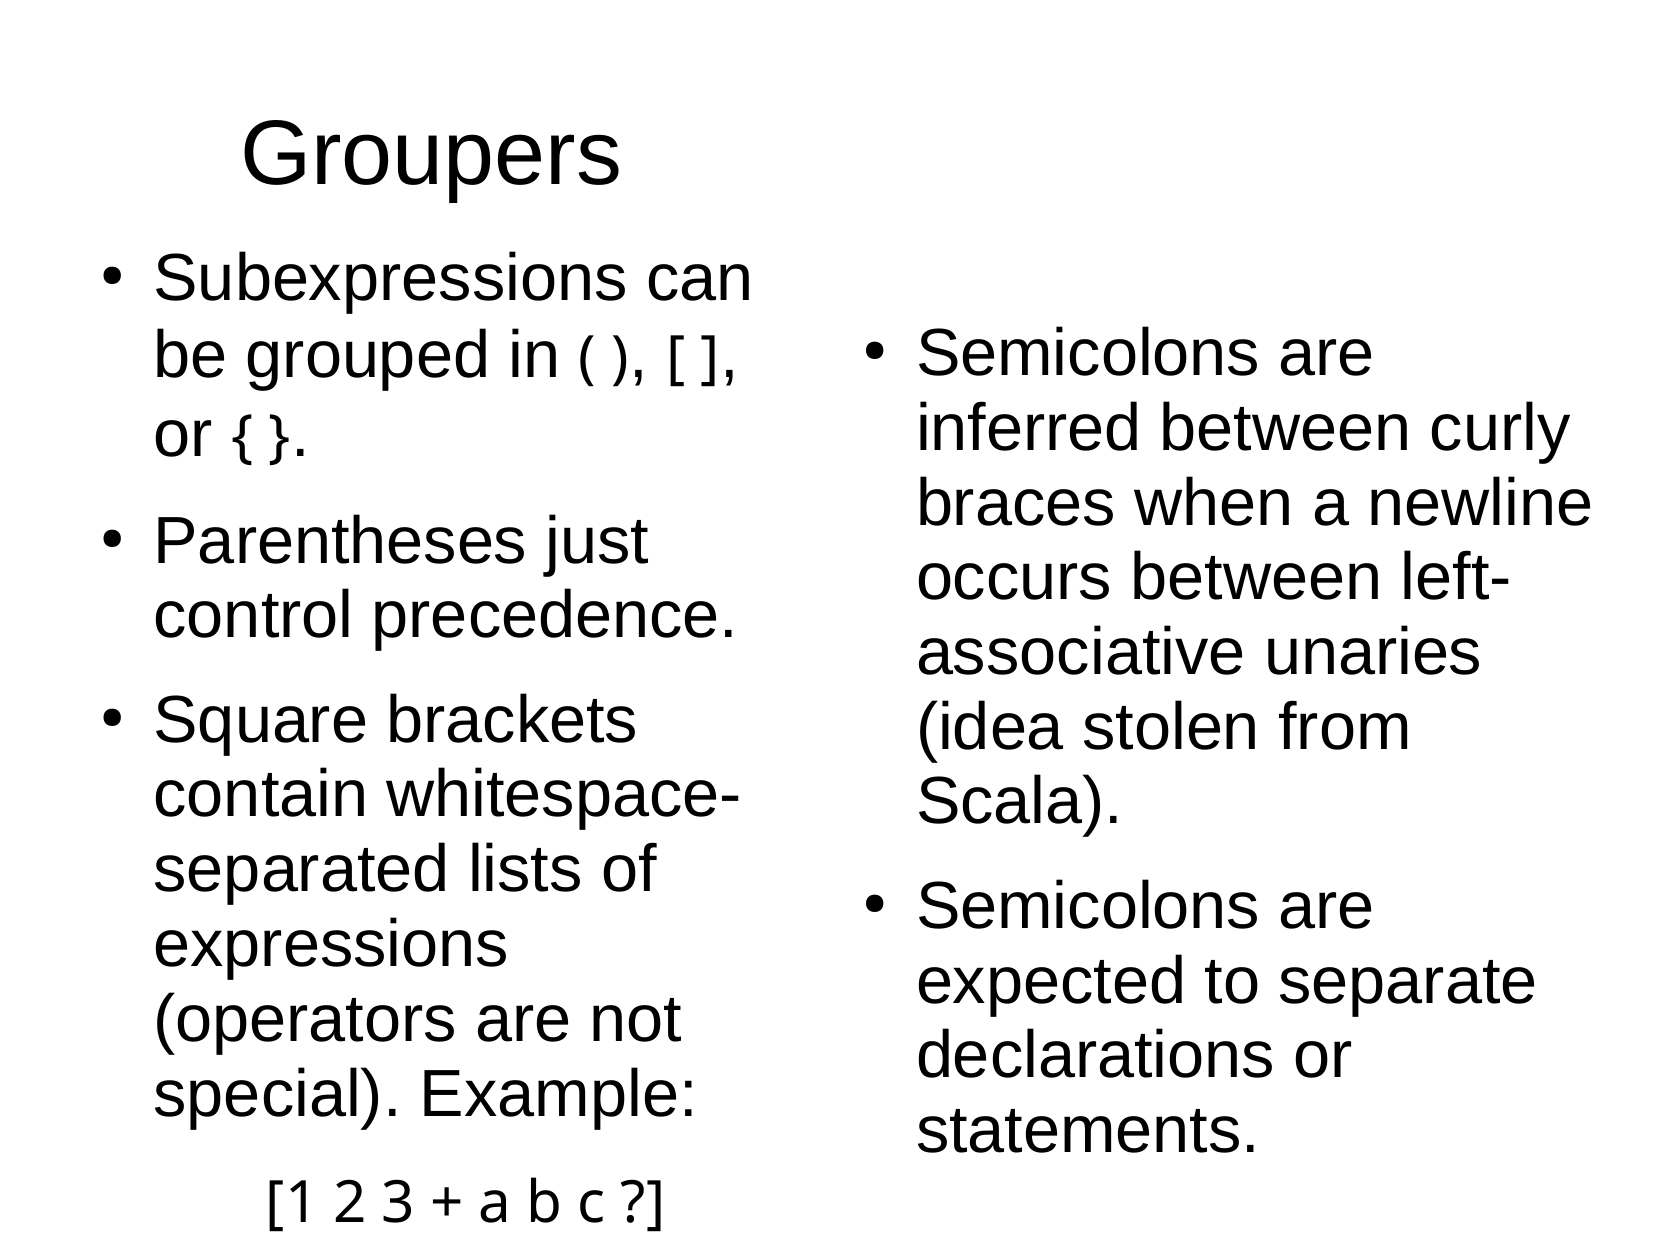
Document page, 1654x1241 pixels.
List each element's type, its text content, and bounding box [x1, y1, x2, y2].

list Semicolons are inferred between curly braces when a newline occurs between left-associative unaries (idea stolen from Scala). Semicolons are expected to separate declarations or statements. [845, 315, 1606, 1167]
list Subexpressions can be grouped in ( ), [ ], or { }. Parentheses just control precedence. Square brackets contain whitespace-separated lists of expressions (operators are not special). Example: [1 2 3 + a b c ?] [82, 240, 809, 1222]
title Groupers [82, 49, 781, 240]
